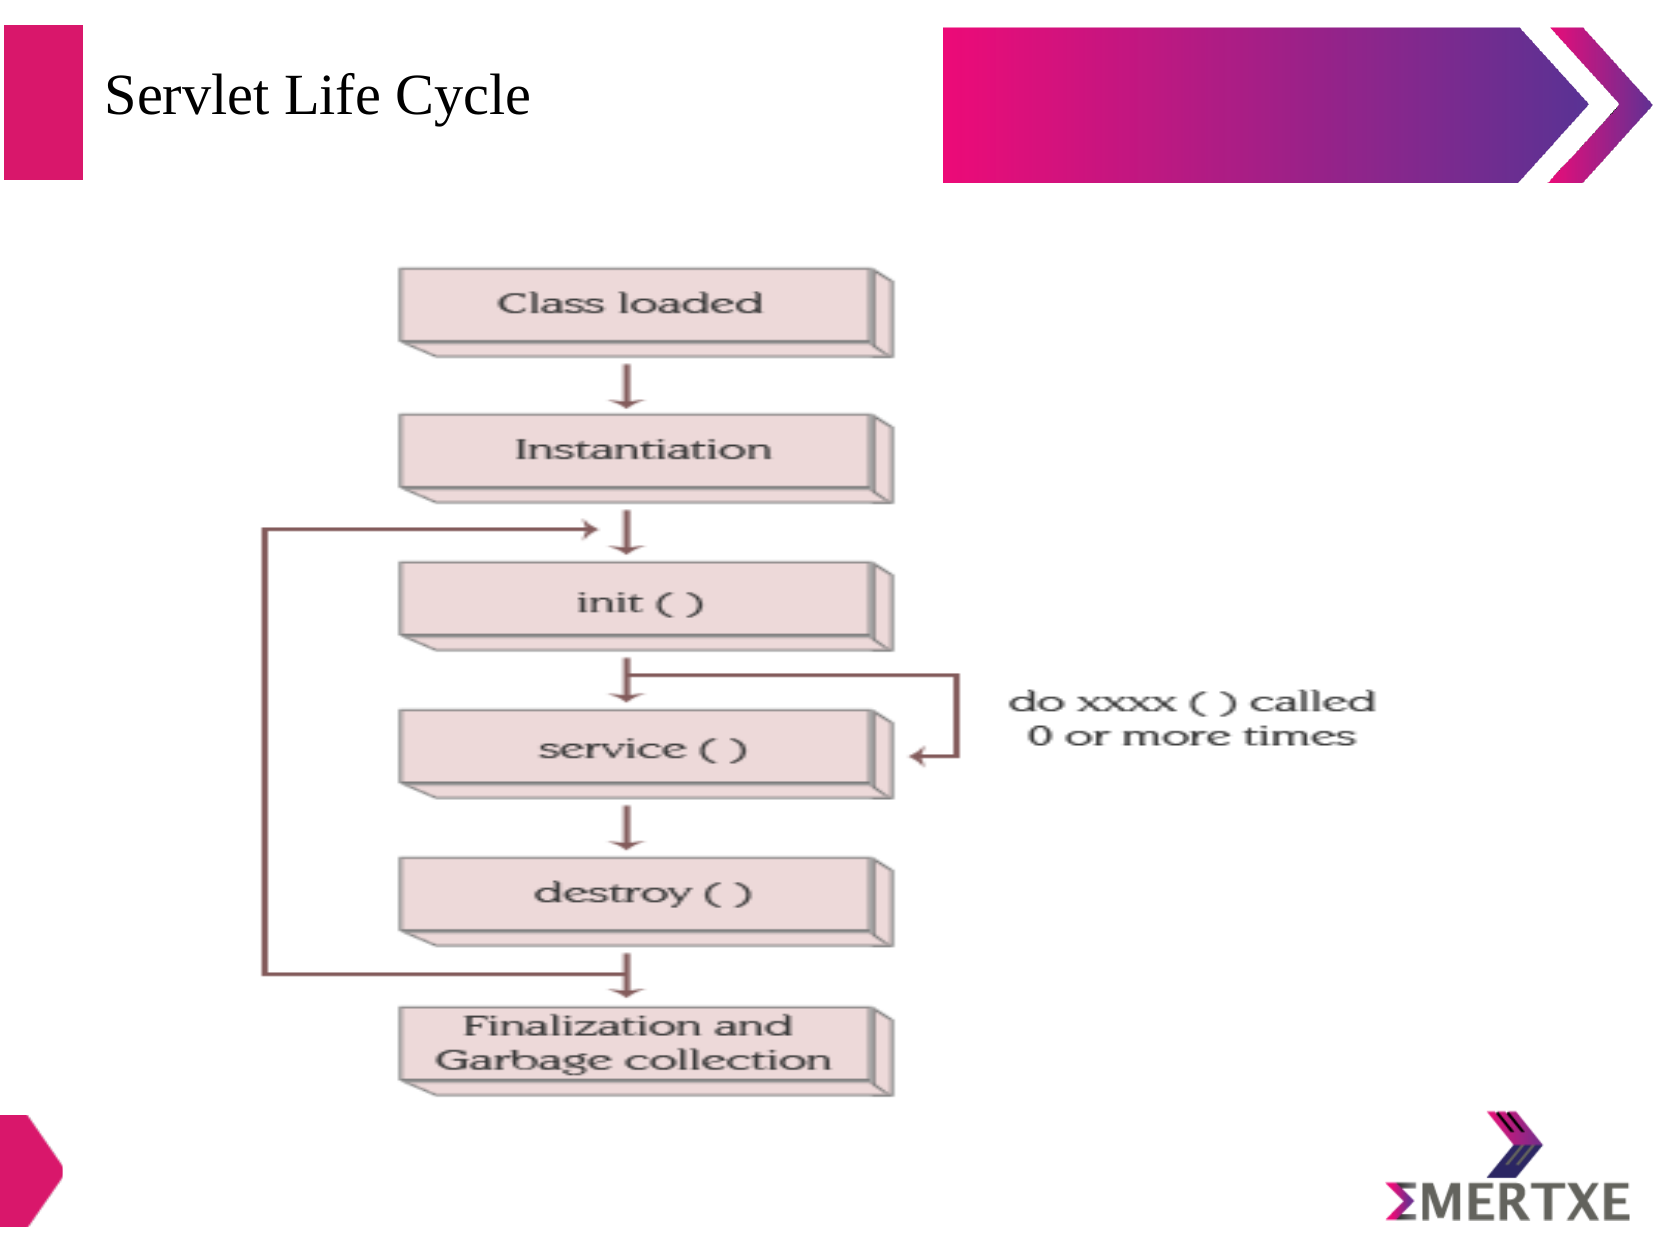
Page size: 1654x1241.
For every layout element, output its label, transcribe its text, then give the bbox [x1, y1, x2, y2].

picture [210, 245, 1631, 1221]
picture [943, 27, 1653, 183]
text_box Servlet Life Cycle [90, 55, 886, 136]
